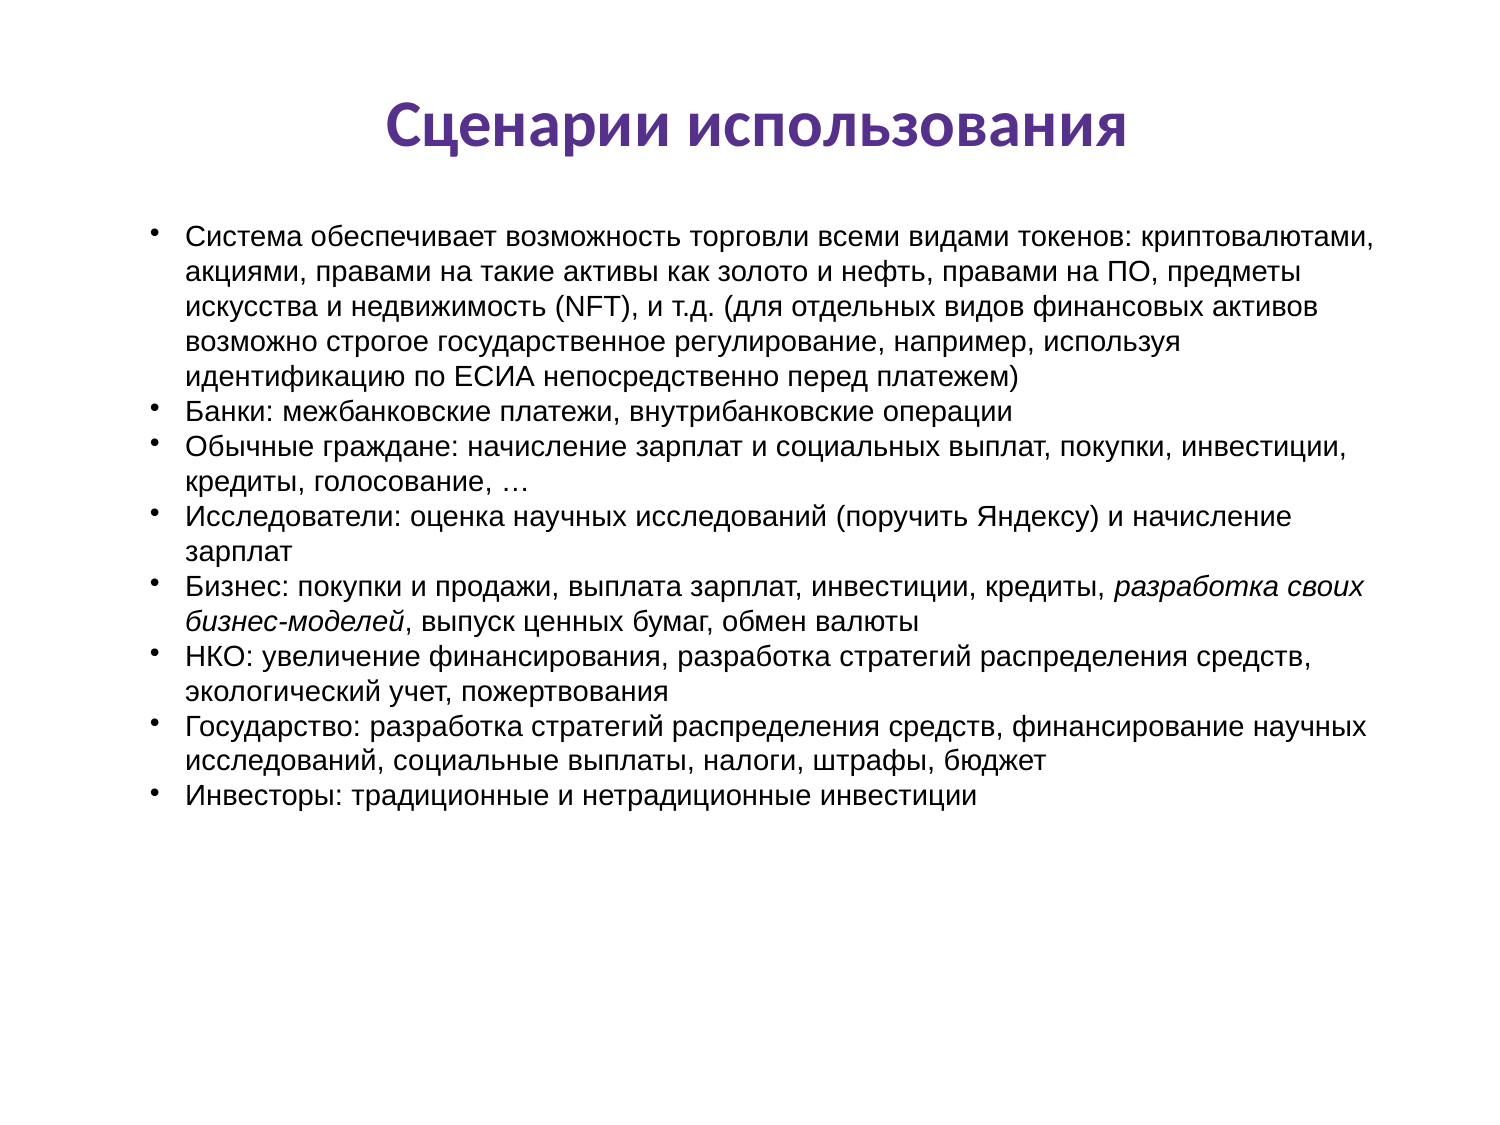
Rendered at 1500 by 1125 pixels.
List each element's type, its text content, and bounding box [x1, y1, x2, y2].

text_box Система обеспечивает возможность торговли всеми видами токенов: криптовалютами, акциями, правами на такие активы как золото и нефть, правами на ПО, предметы искусства и недвижимость (NFT), и т.д. (для отдельных видов финансовых активов возможно строгое государственное регулирование, например, используя идентификацию по ЕСИА непосредственно перед платежем) Банки: межбанковские платежи, внутрибанковские операции Обычные граждане: начисление зарплат и социальных выплат, покупки, инвестиции, кредиты, голосование, … Исследователи: оценка научных исследований (поручить Яндексу) и начисление зарплат Бизнес: покупки и продажи, выплата зарплат, инвестиции, кредиты, разработка своих бизнес-моделей, выпуск ценных бумаг, обмен валюты НКО: увеличение финансирования, разработка стратегий распределения средств, экологический учет, пожертвования Государство: разработка стратегий распределения средств, финансирование научных исследований, социальные выплаты, налоги, штрафы, бюджет Инвесторы: традиционные и нетрадиционные инвестиции [134, 209, 1410, 1053]
text_box Сценарии использования [120, 43, 1395, 196]
